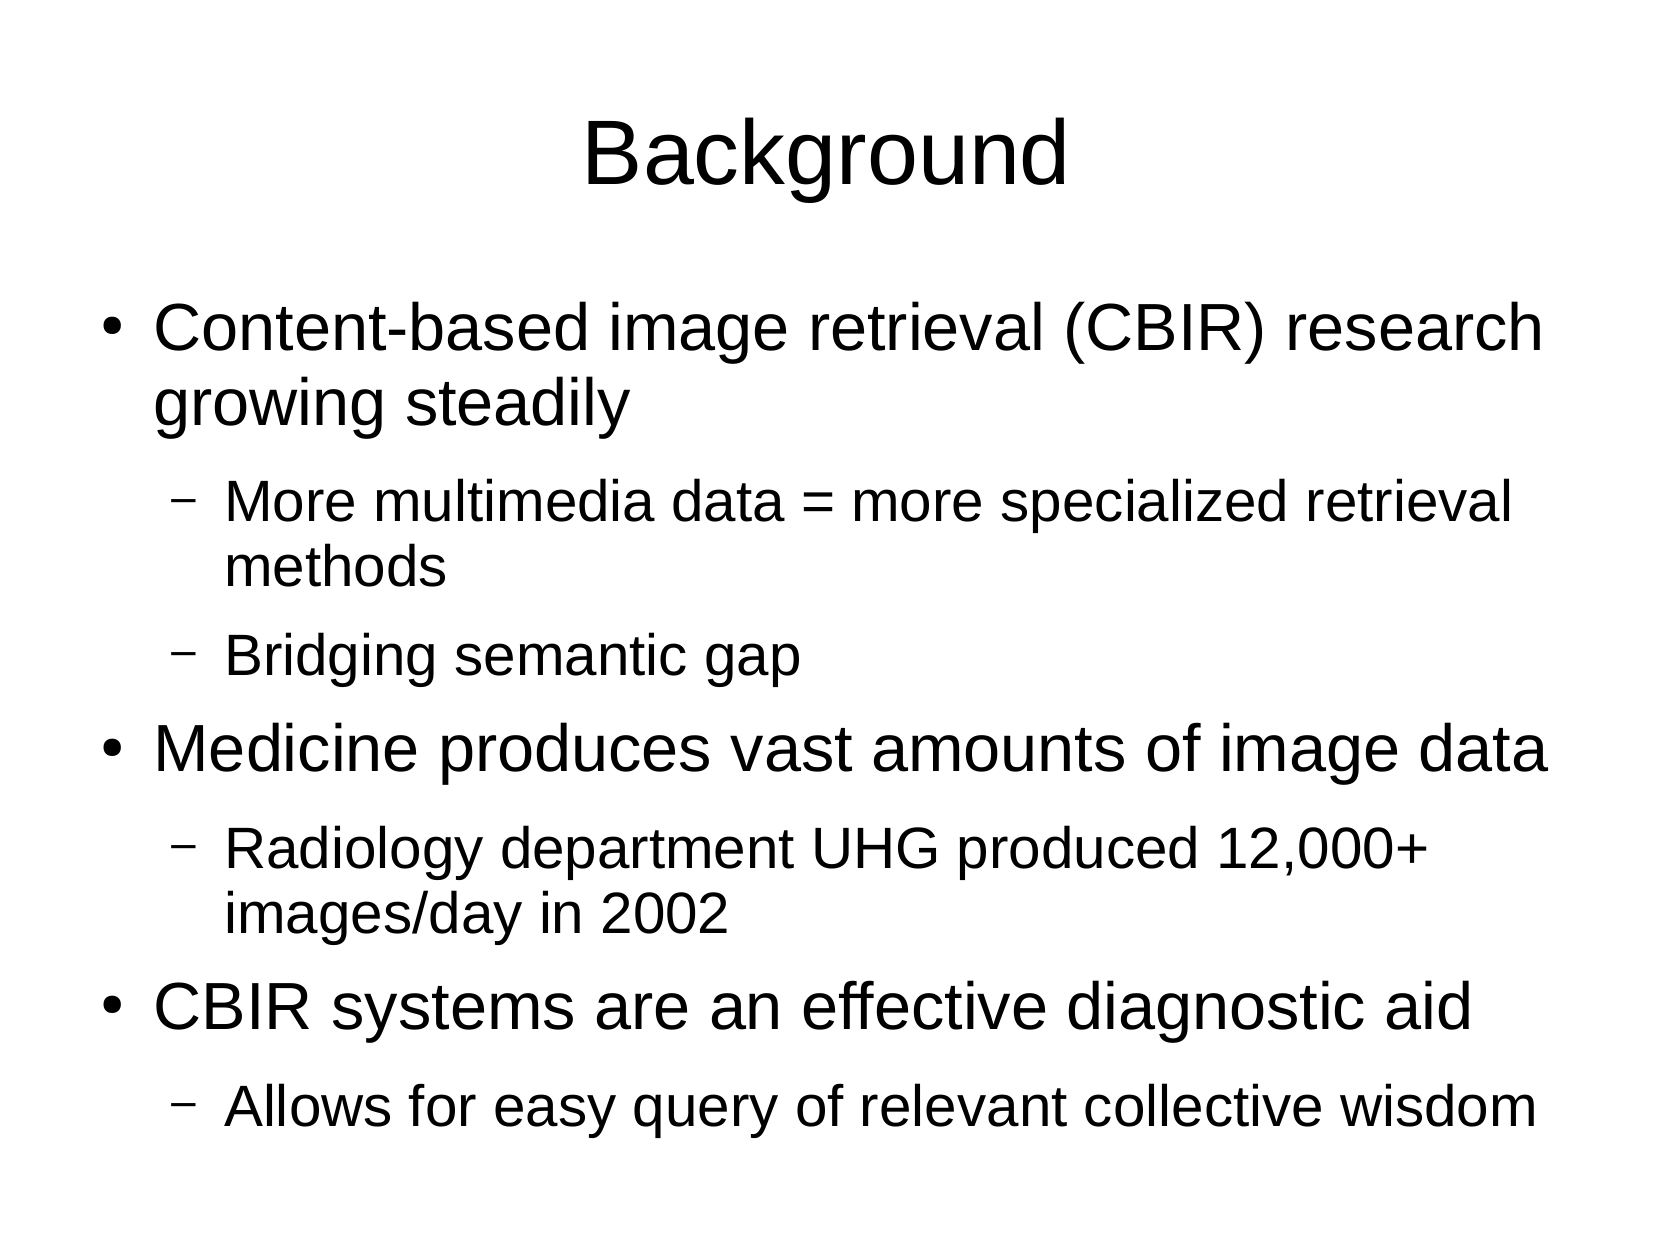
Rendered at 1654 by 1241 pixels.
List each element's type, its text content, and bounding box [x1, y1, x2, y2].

title Background [82, 49, 1571, 257]
list Content-based image retrieval (CBIR) research growing steadily More multimedia data = more specialized retrieval methods Bridging semantic gap Medicine produces vast amounts of image data Radiology department UHG produced 12,000+ images/day in 2002 CBIR systems are an effective diagnostic aid Allows for easy query of relevant collective wisdom [82, 290, 1571, 1138]
